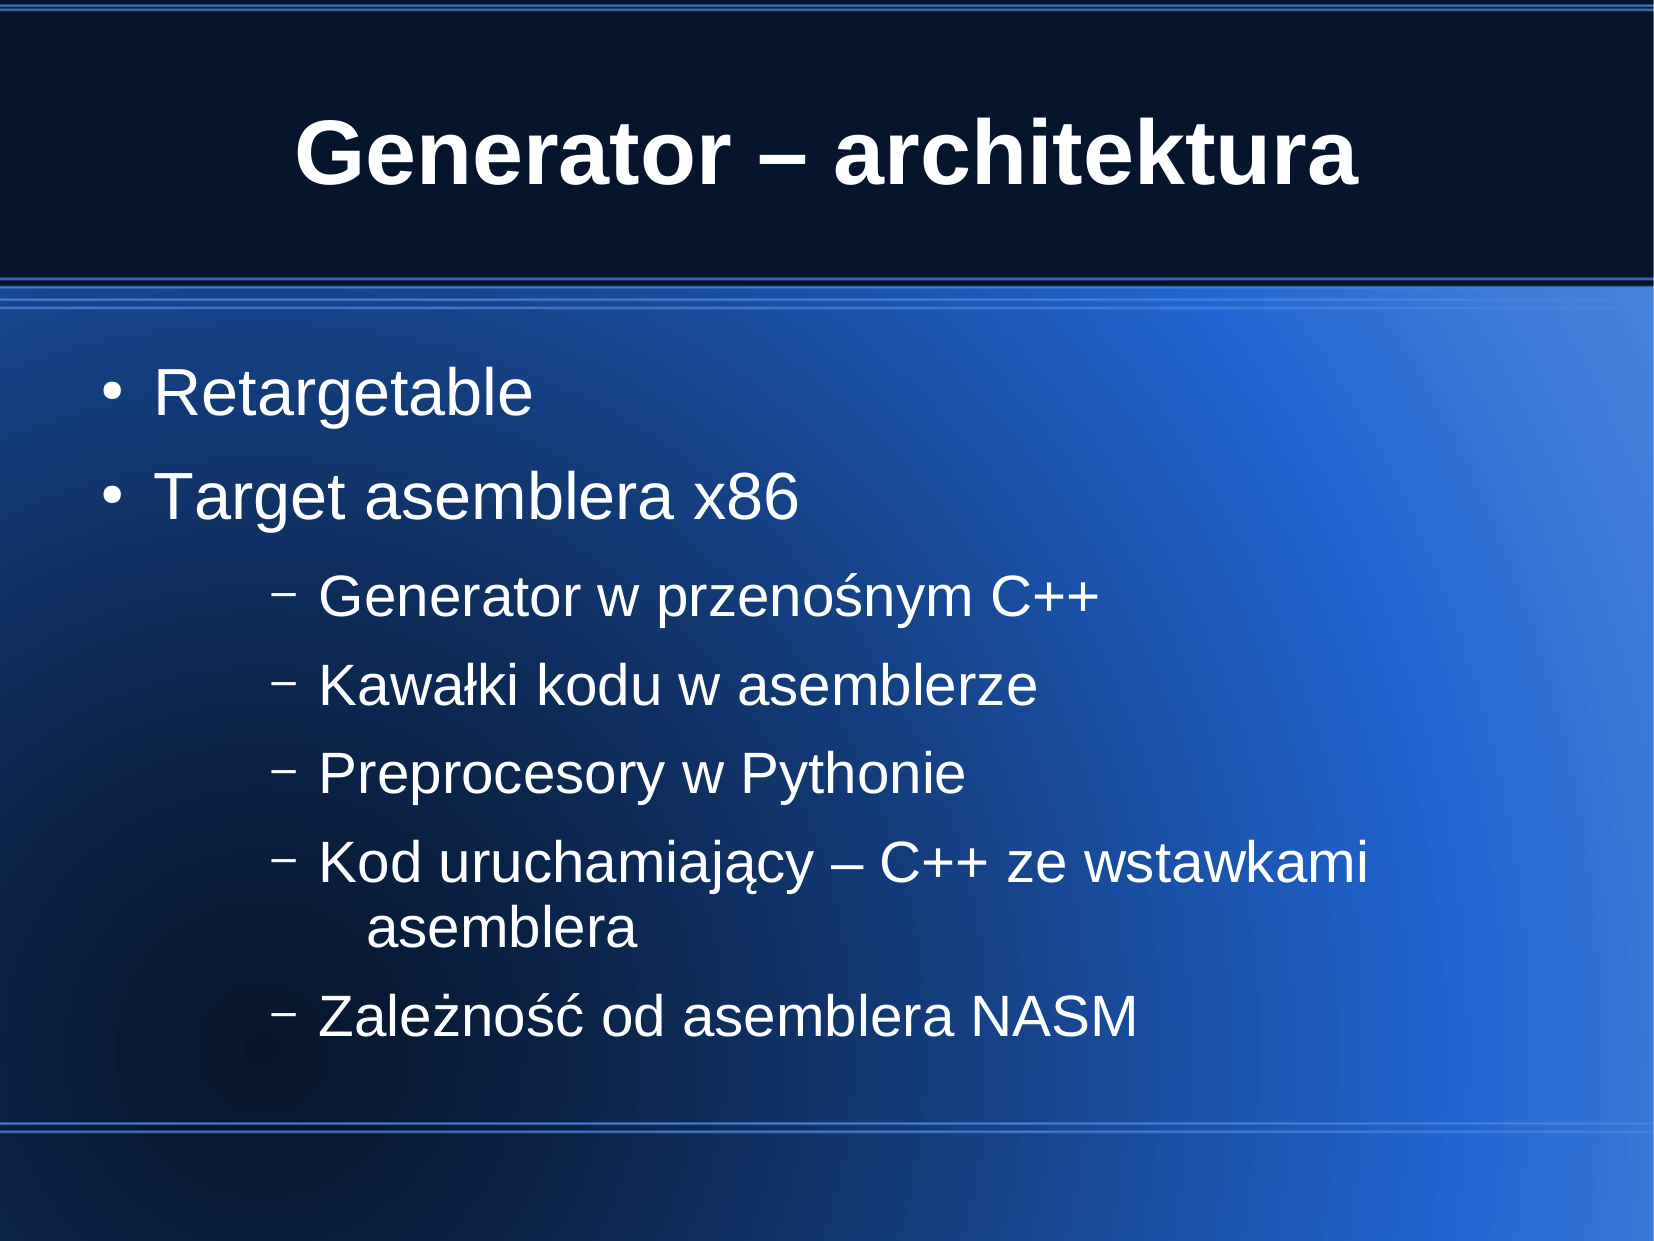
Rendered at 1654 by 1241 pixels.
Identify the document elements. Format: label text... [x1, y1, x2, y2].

picture [0, 0, 1654, 1241]
list Retargetable Target asemblera x86 Generator w przenośnym C++ Kawałki kodu w asemblerze Preprocesory w Pythonie Kod uruchamiający – C++ ze wstawkami asemblera Zależność od asemblera NASM [82, 355, 1571, 1075]
title Generator – architektura [82, 49, 1571, 257]
